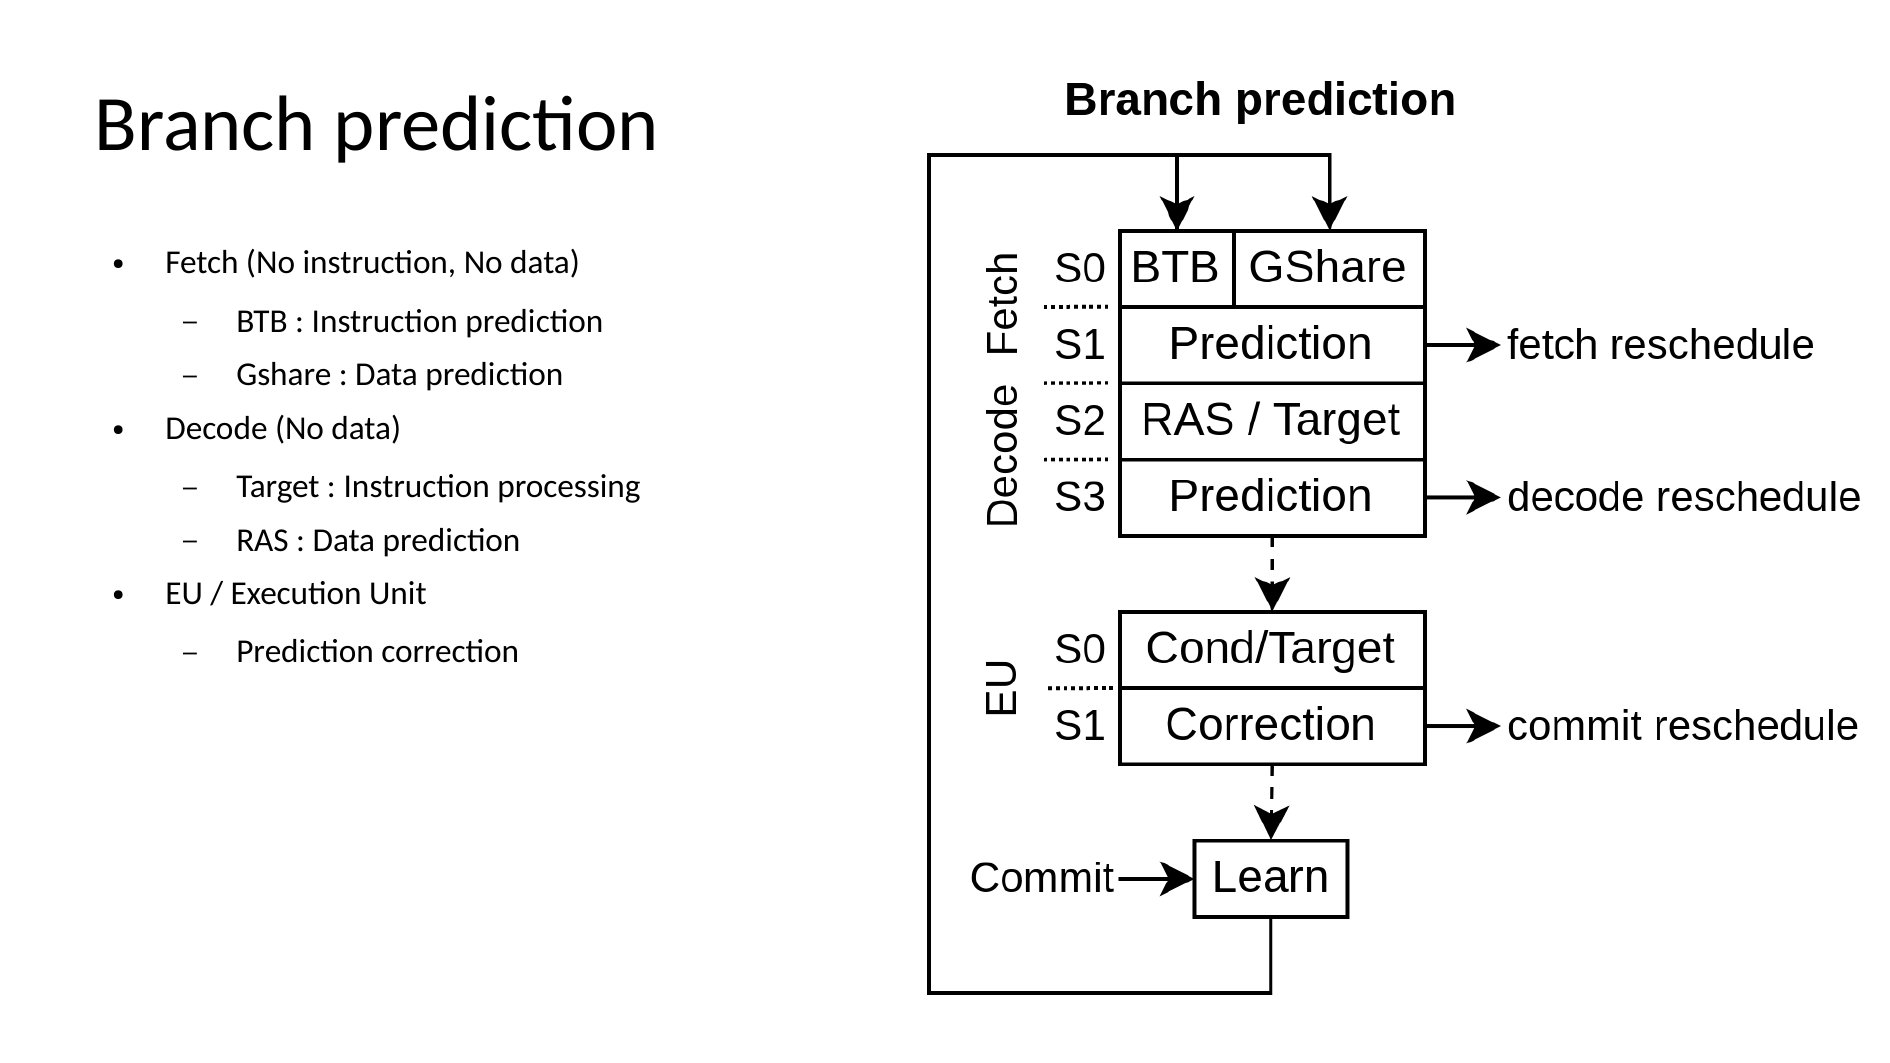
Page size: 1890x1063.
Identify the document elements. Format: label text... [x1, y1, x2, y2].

list Fetch (No instruction, No data) BTB : Instruction prediction Gshare : Data prediction Decode (No data) Target : Instruction processing RAS : Data prediction EU / Execution Unit Prediction correction [94, 248, 862, 1063]
picture [862, 0, 1890, 1063]
title Branch prediction [94, 42, 862, 220]
